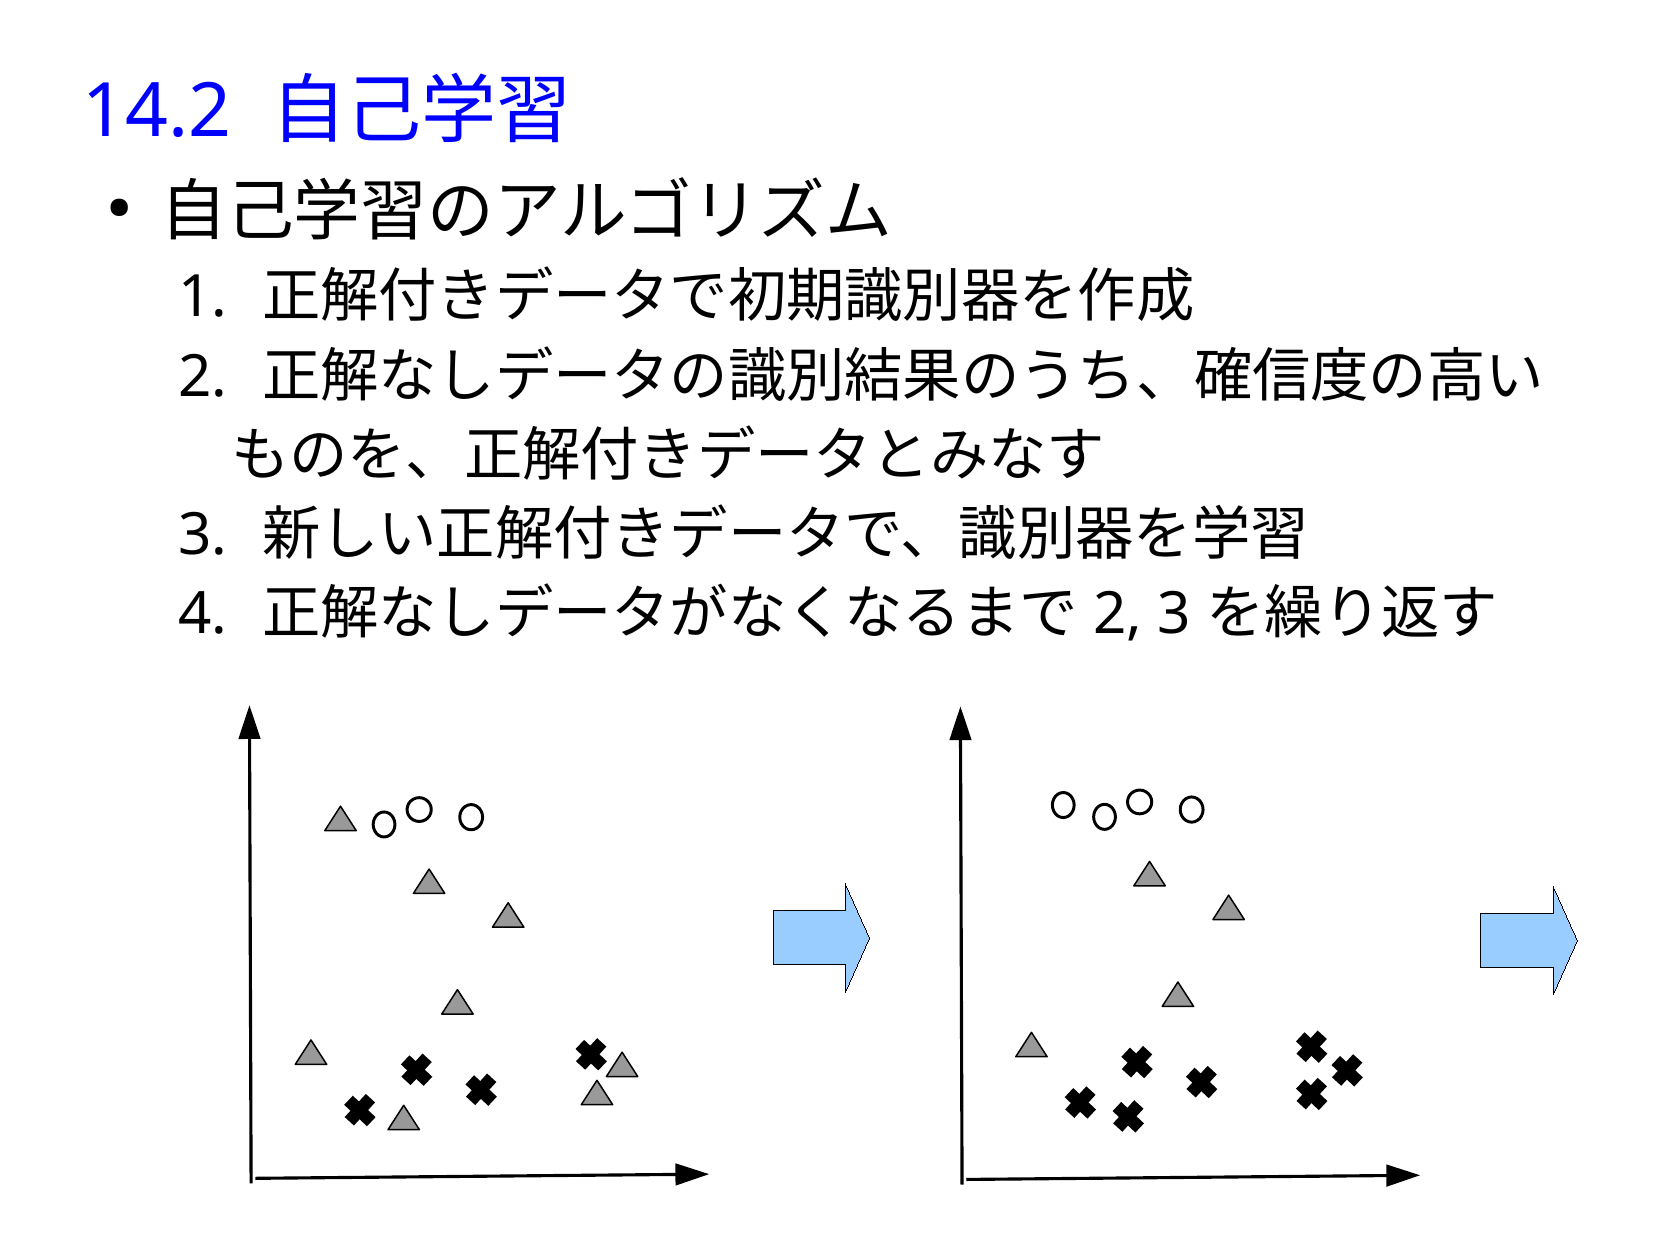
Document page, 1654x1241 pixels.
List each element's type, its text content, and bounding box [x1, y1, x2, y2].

title 14.2 自己学習 [82, 43, 1571, 172]
text_box [413, 869, 445, 894]
text_box [441, 989, 474, 1015]
text_box [1015, 1032, 1048, 1057]
text_box [606, 1052, 638, 1077]
text_box [1133, 861, 1166, 886]
text_box [1162, 982, 1194, 1007]
text_box [1480, 886, 1578, 995]
text_box [1212, 895, 1245, 920]
text_box [295, 1039, 327, 1065]
text_box [773, 883, 870, 993]
text_box [387, 1105, 420, 1130]
text_box [581, 1080, 613, 1105]
list 自己学習のアルゴリズム 正解付きデータで初期識別器を作成 正解なしデータの識別結果のうち、確信度の高いものを、正解付きデータとみなす 新しい正解付きデータで、識別器を学習 正解なしデータがなくなるまで2, 3を繰り返す [89, 163, 1578, 1037]
text_box [324, 806, 357, 831]
text_box [492, 902, 524, 928]
